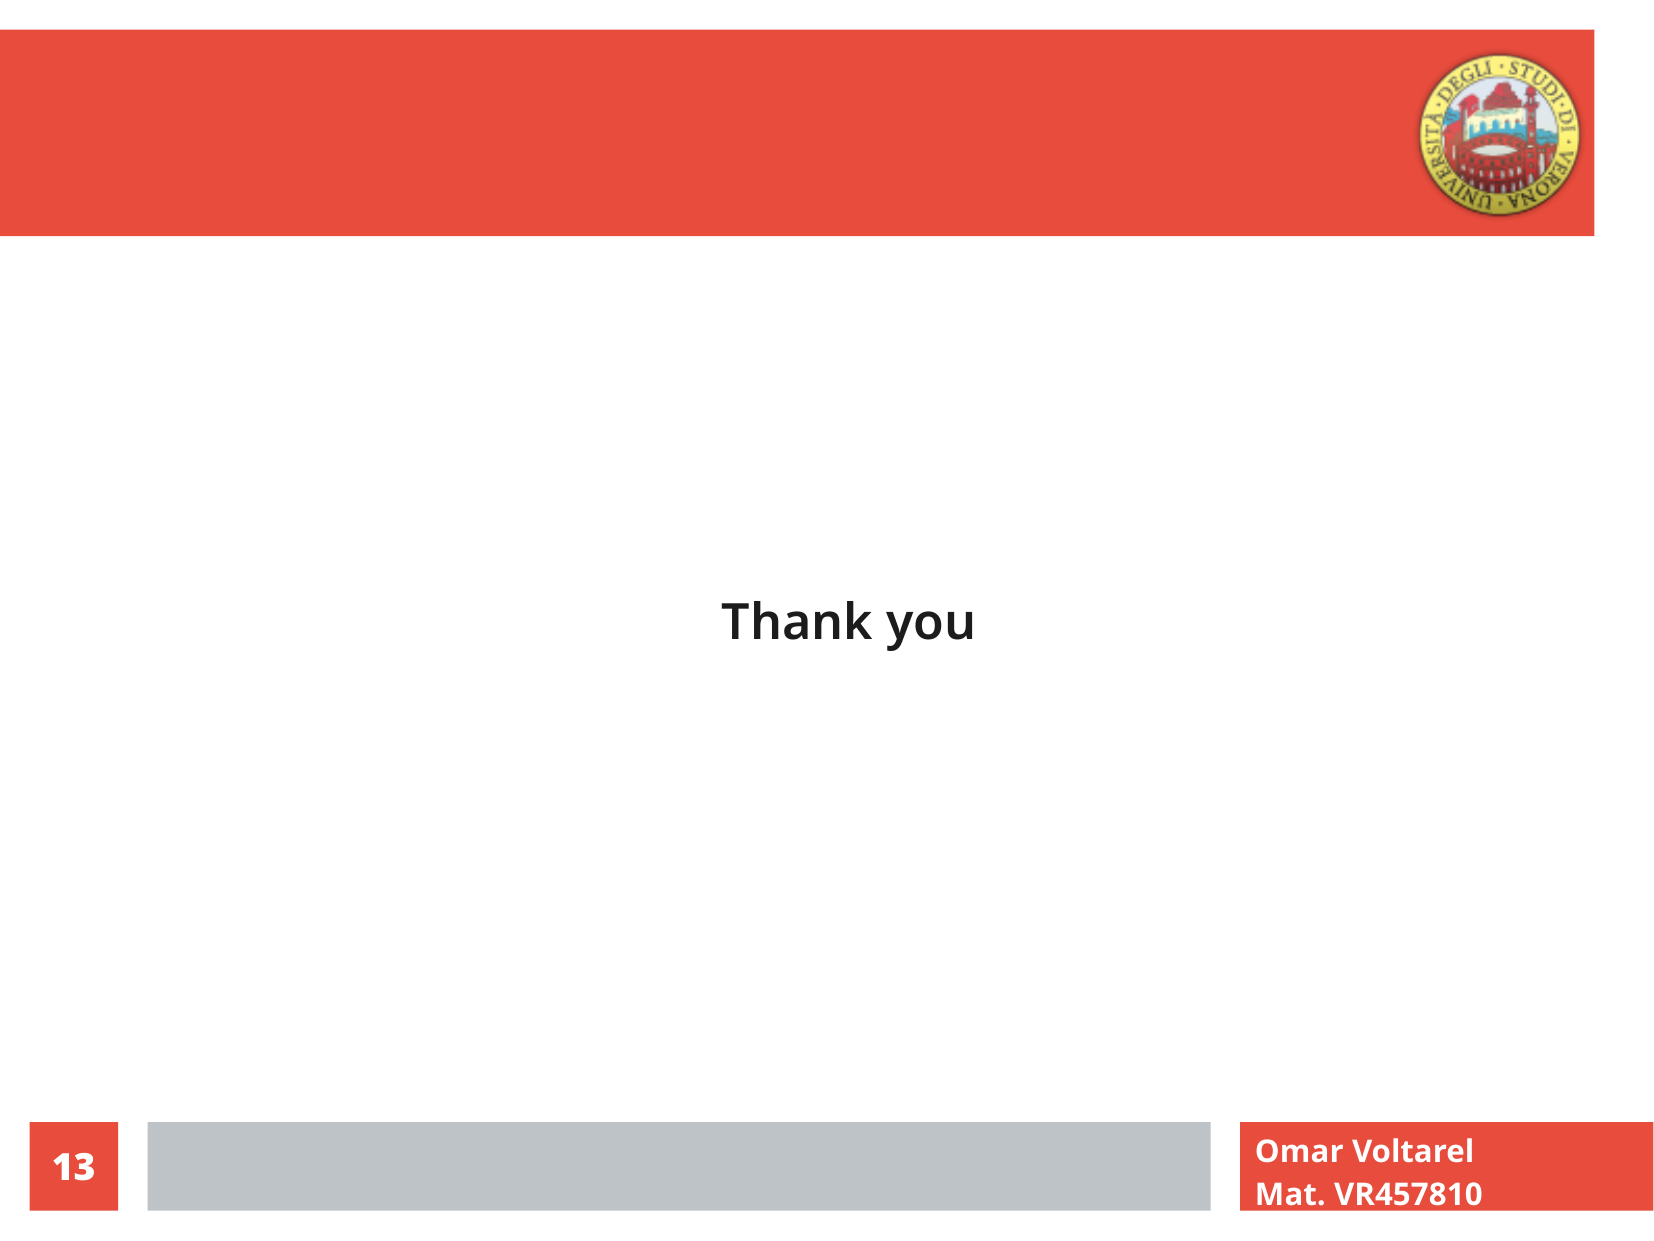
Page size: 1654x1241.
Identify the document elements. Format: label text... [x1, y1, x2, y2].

list Thank you [73, 236, 1580, 1004]
text_box Omar Voltarel Mat. VR457810 [1240, 1122, 1607, 1210]
picture [1393, 23, 1619, 249]
